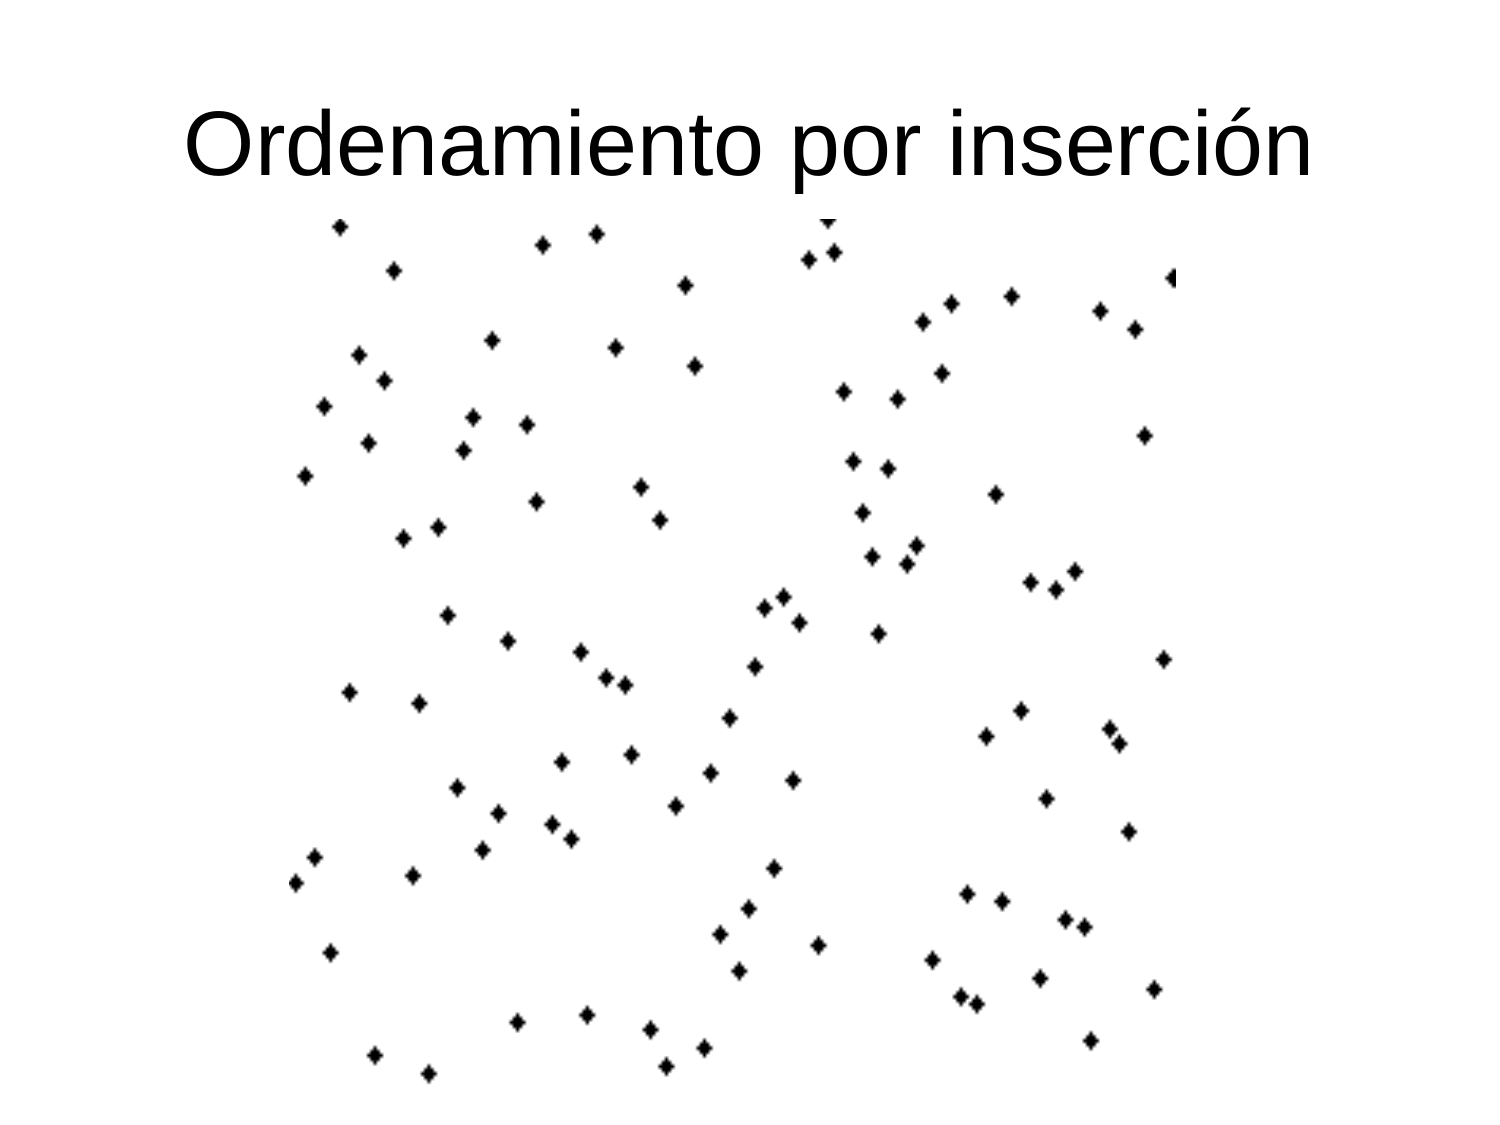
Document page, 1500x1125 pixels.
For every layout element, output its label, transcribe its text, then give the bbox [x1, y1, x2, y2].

picture [289, 219, 1176, 1089]
title Ordenamiento por inserción [75, 45, 1426, 233]
